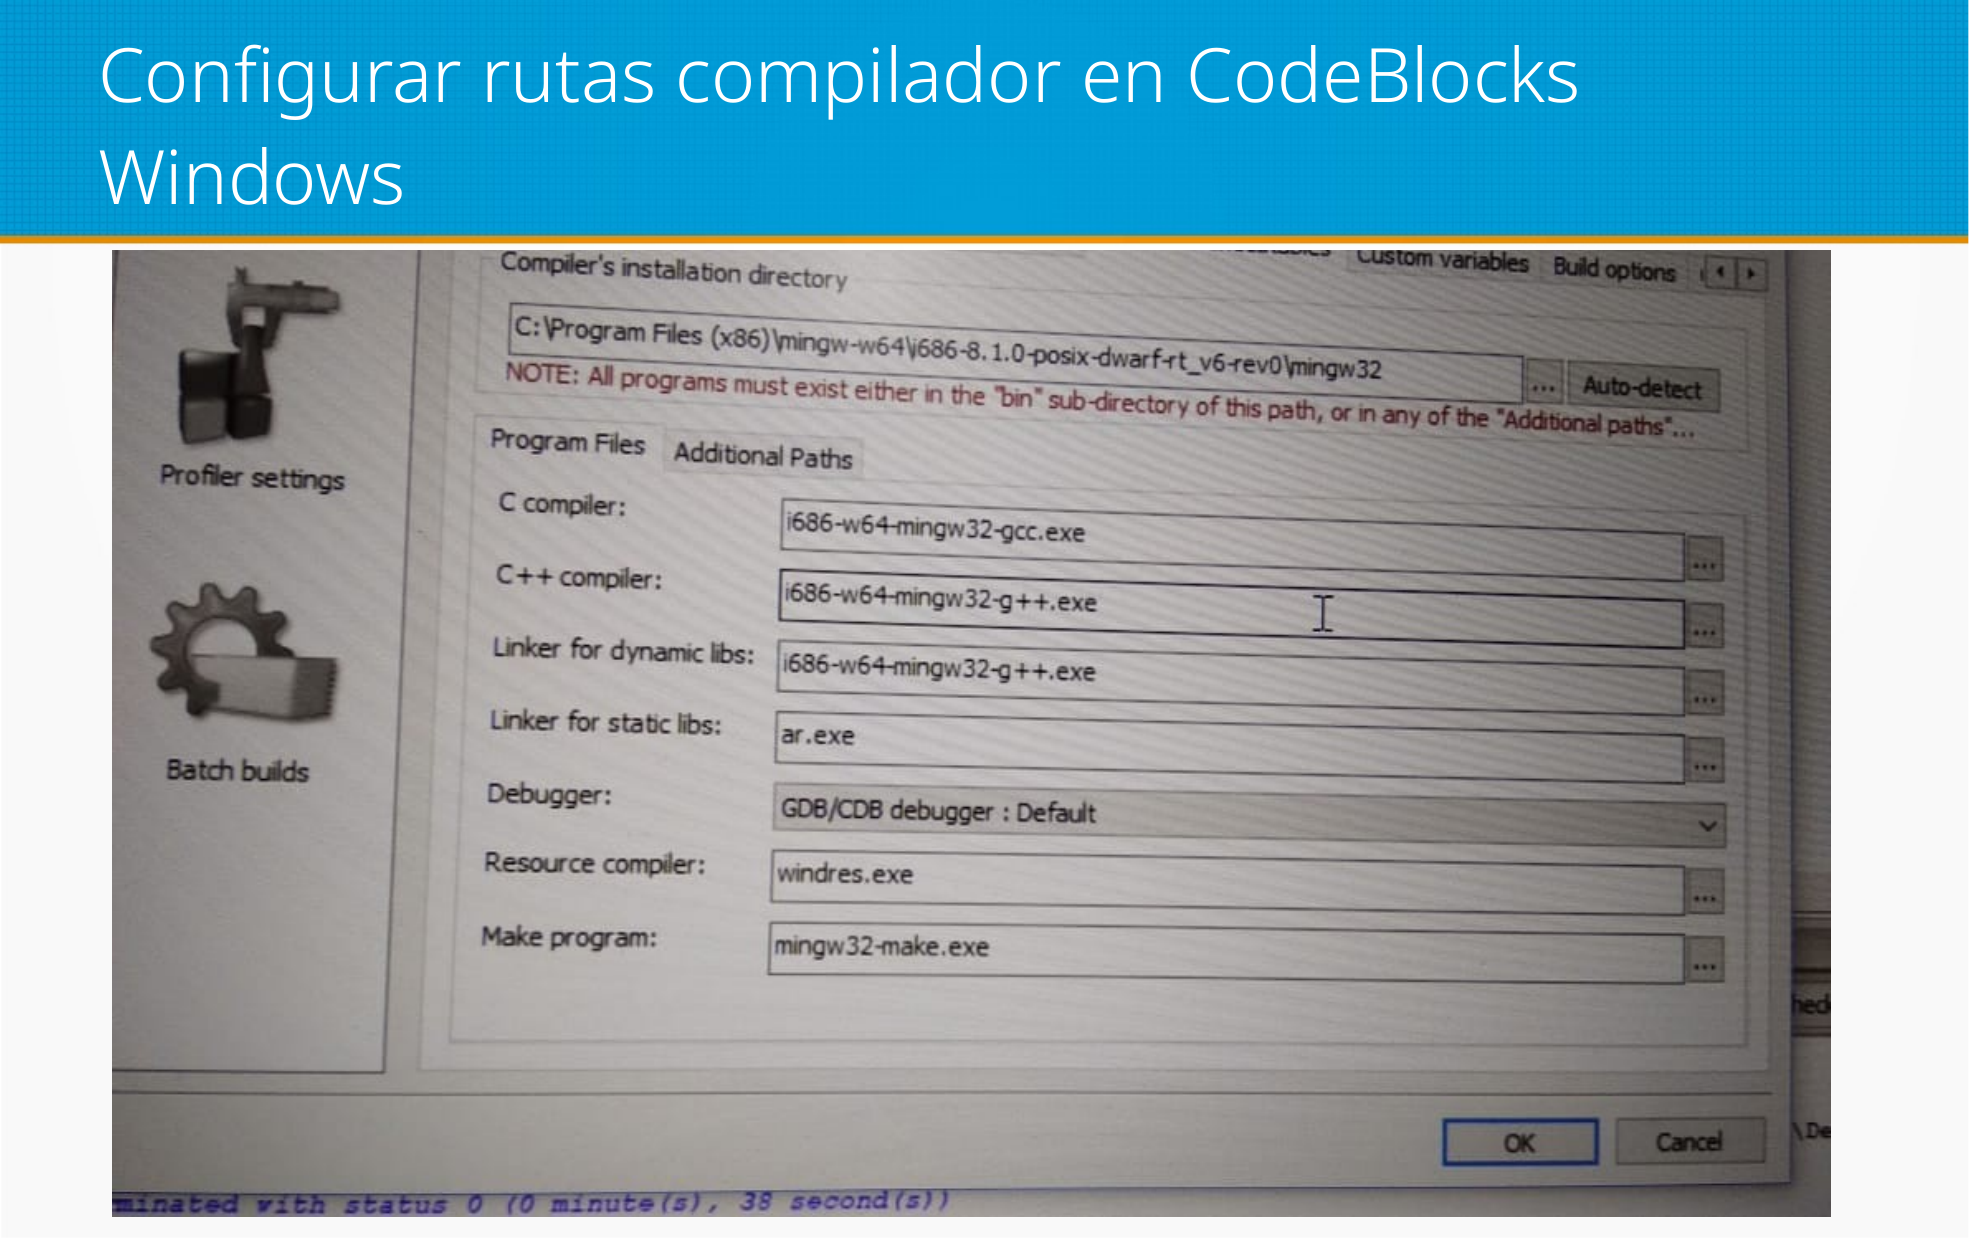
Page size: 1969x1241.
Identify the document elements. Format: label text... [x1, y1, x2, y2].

title Configurar rutas compilador en CodeBlocks Windows [98, 19, 1870, 227]
picture [0, 233, 1969, 1241]
